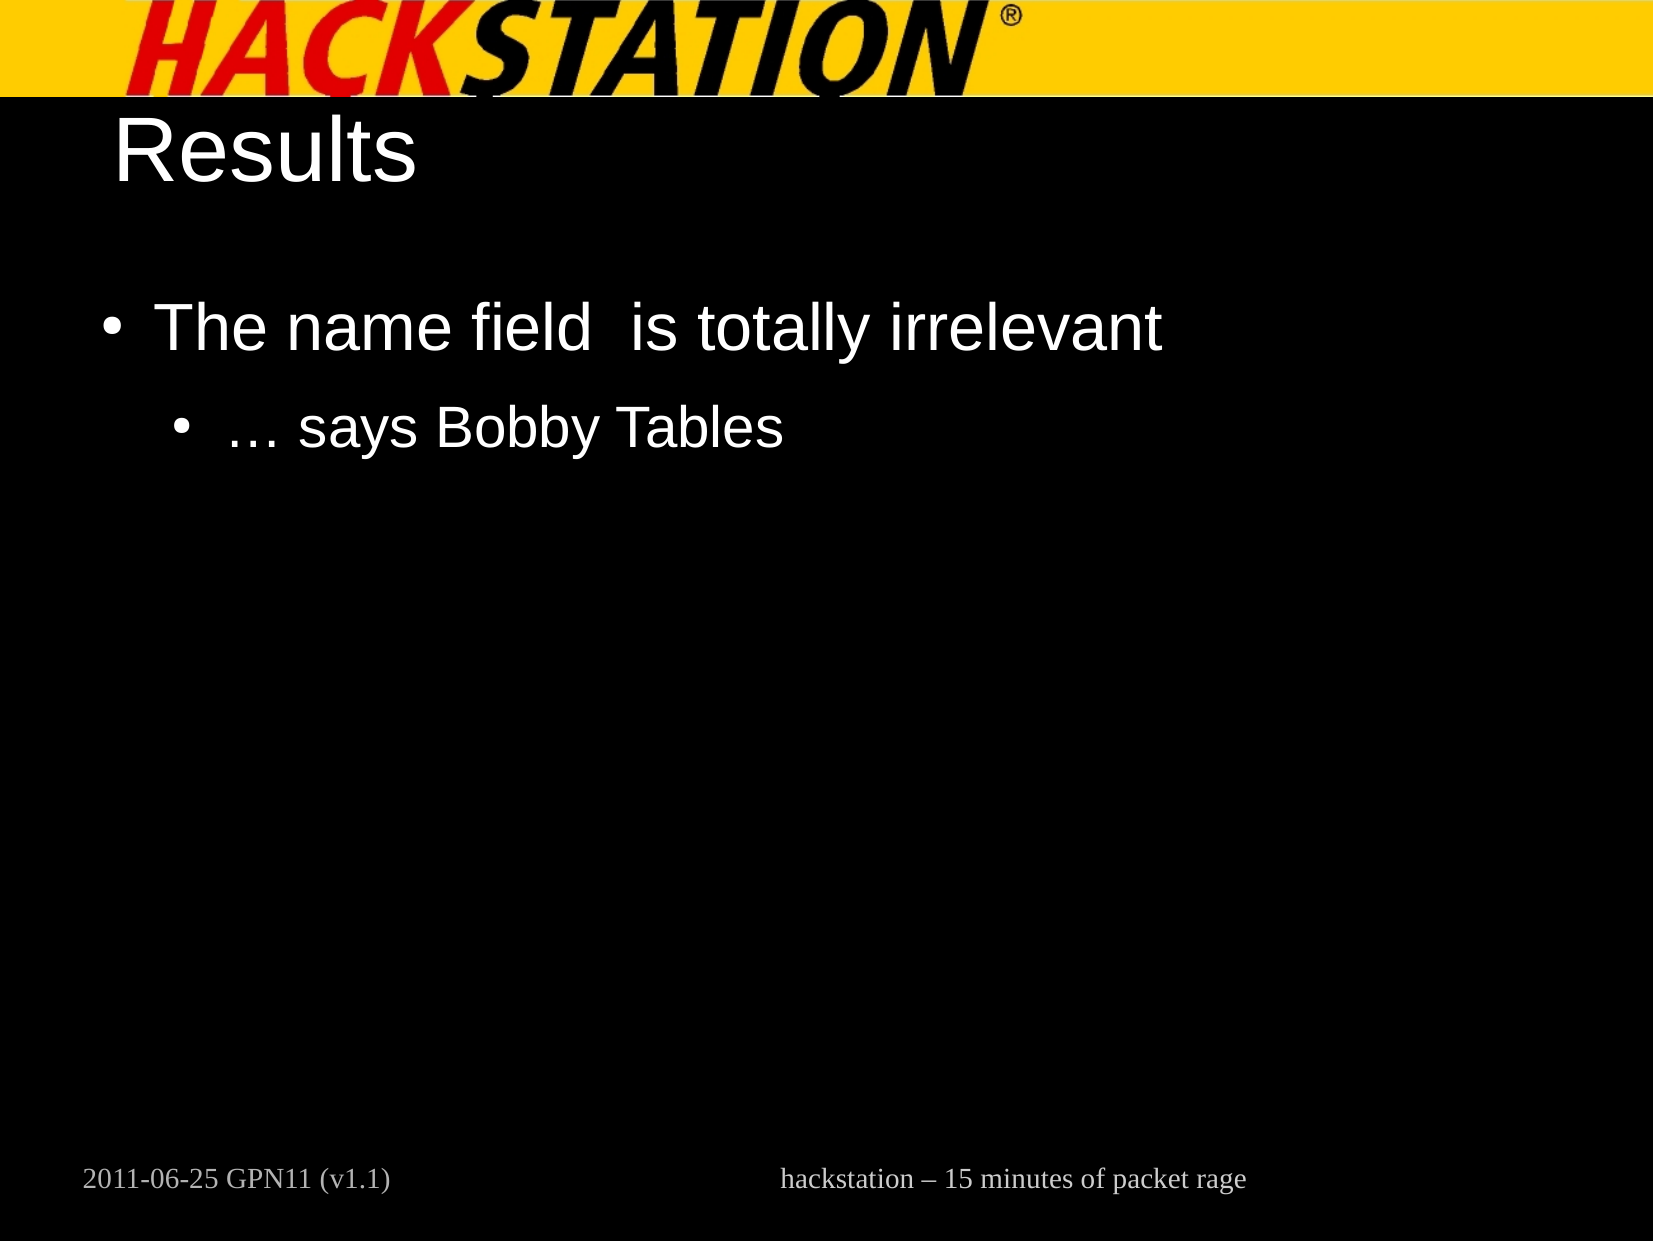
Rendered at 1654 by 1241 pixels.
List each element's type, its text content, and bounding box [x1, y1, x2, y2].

title Results [112, 75, 1571, 226]
picture [0, 0, 1653, 97]
list The name field is totally irrelevant … says Bobby Tables [82, 290, 1571, 1109]
